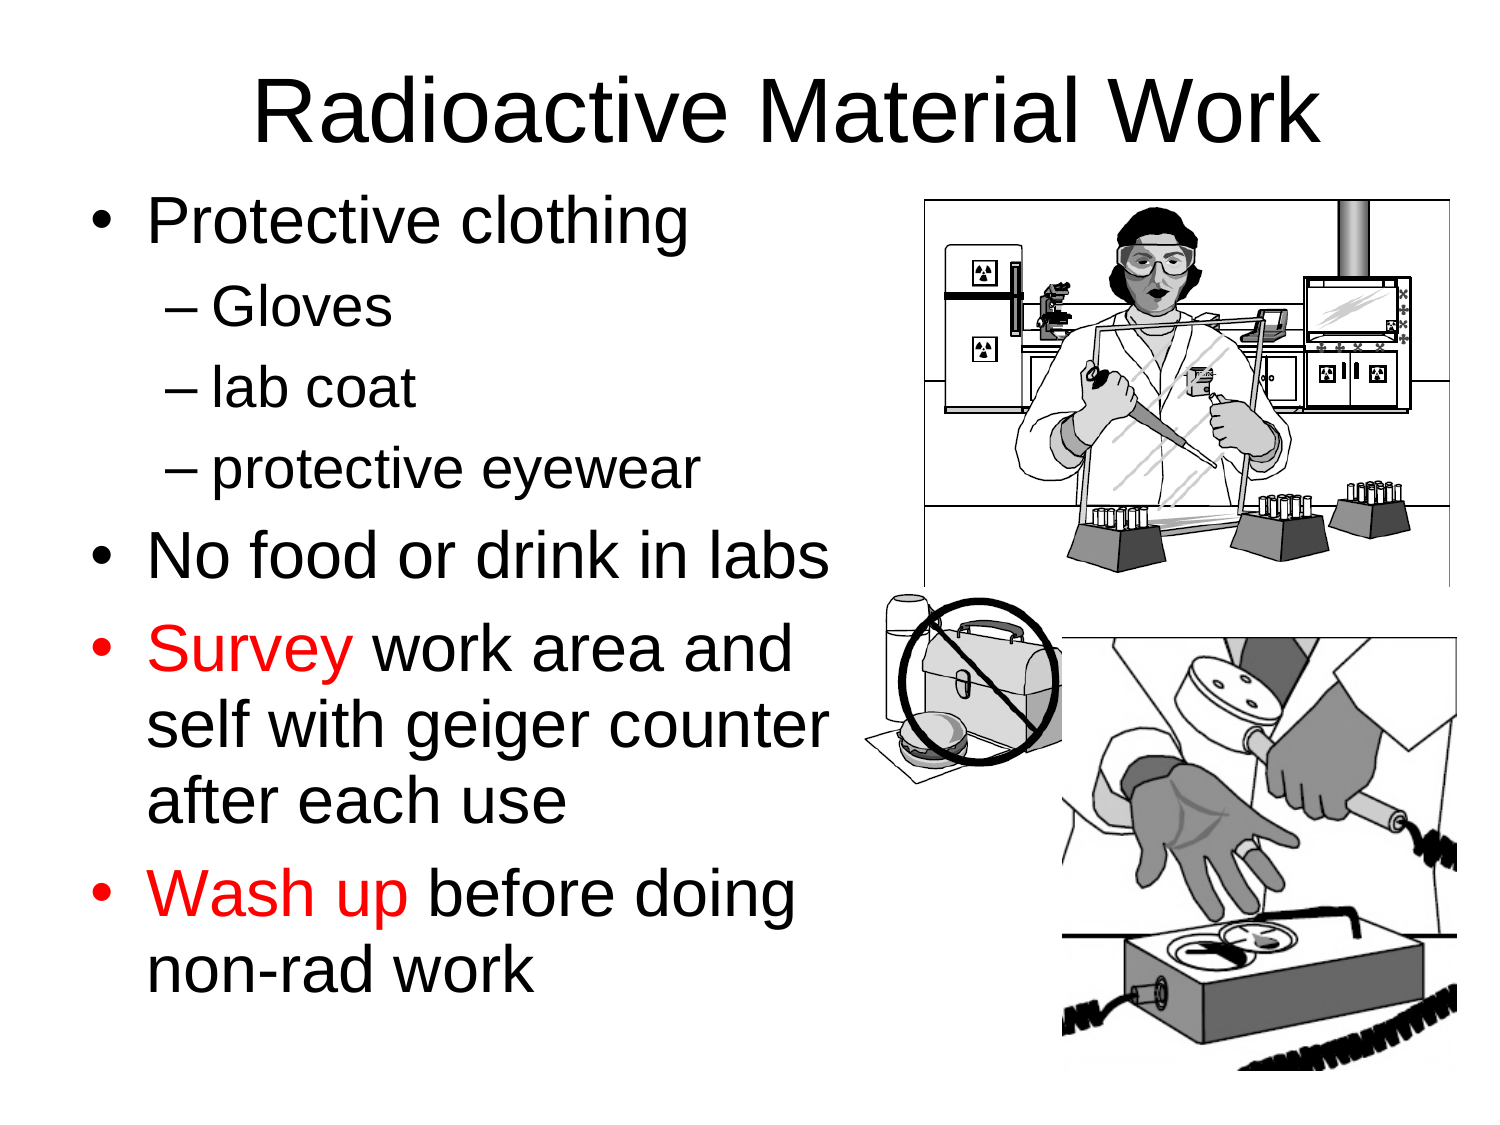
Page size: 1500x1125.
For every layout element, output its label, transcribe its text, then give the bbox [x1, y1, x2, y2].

picture [862, 199, 1457, 1071]
title Radioactive Material Work [150, 24, 1426, 188]
list Protective clothing Gloves lab coat protective eyewear No food or drink in labs Survey work area and self with geiger counter after each use Wash up before doing non-rad work [75, 174, 901, 1075]
